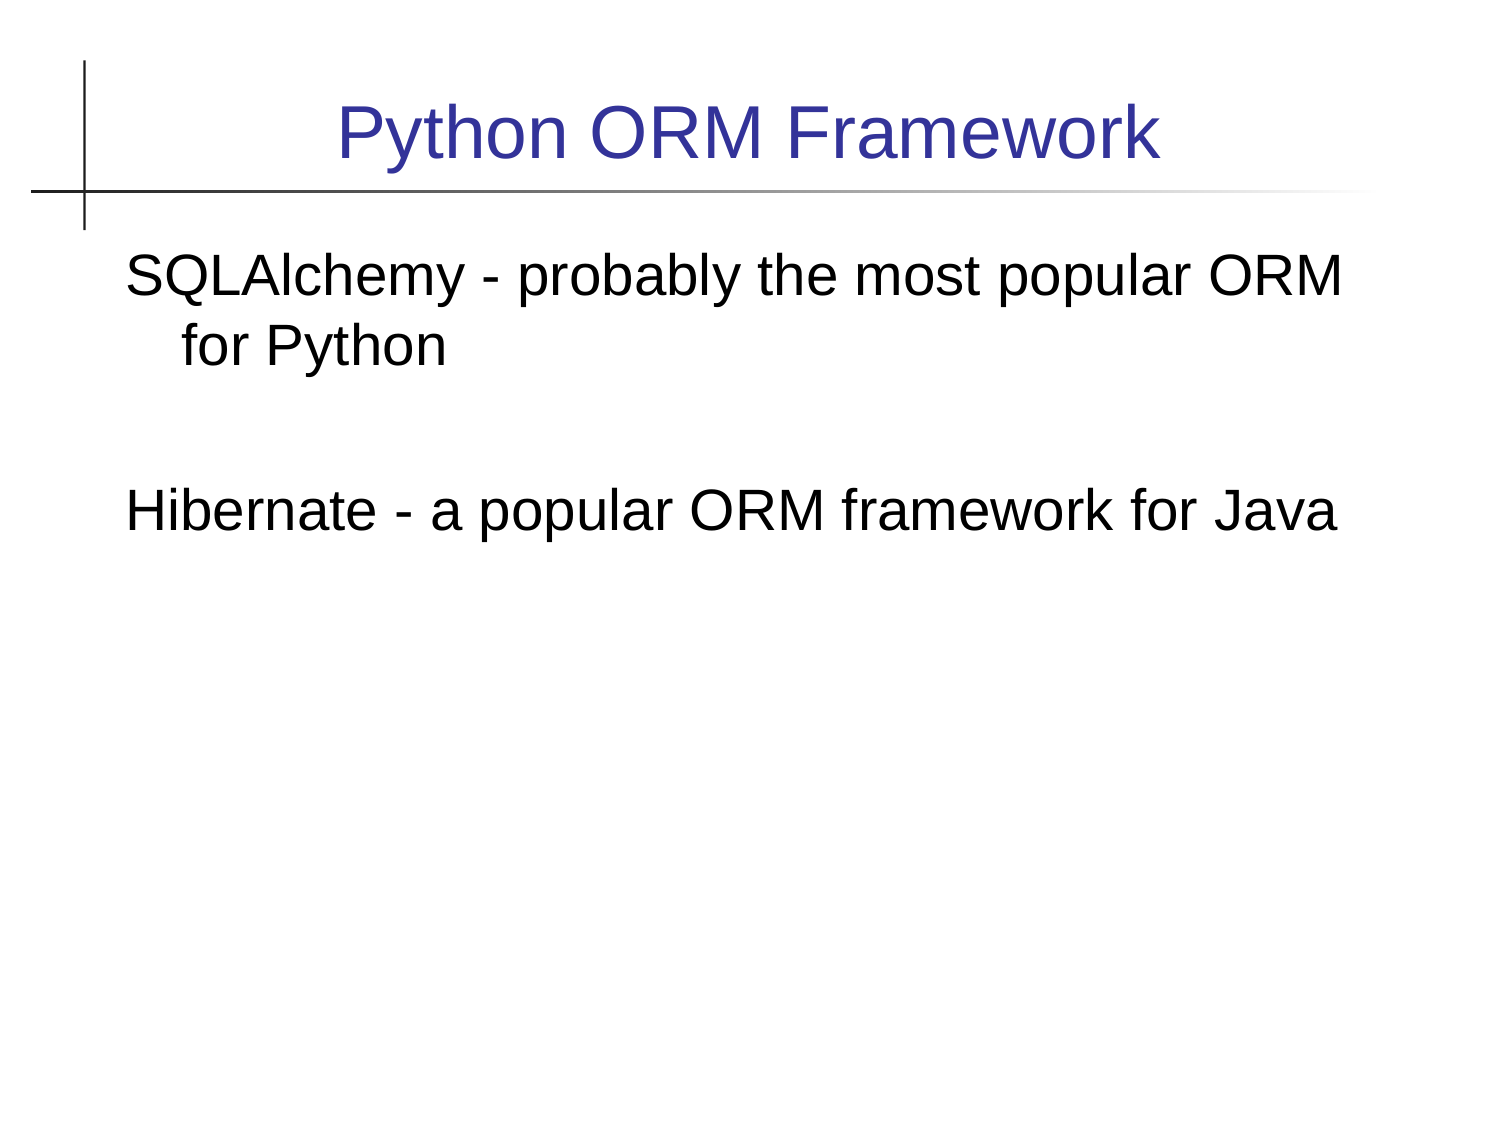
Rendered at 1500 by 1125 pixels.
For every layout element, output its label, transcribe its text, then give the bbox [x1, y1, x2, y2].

list SQLAlchemy - probably the most popular ORM for Python Hibernate - a popular ORM framework for Java [110, 229, 1408, 960]
title Python ORM Framework [100, 42, 1397, 182]
